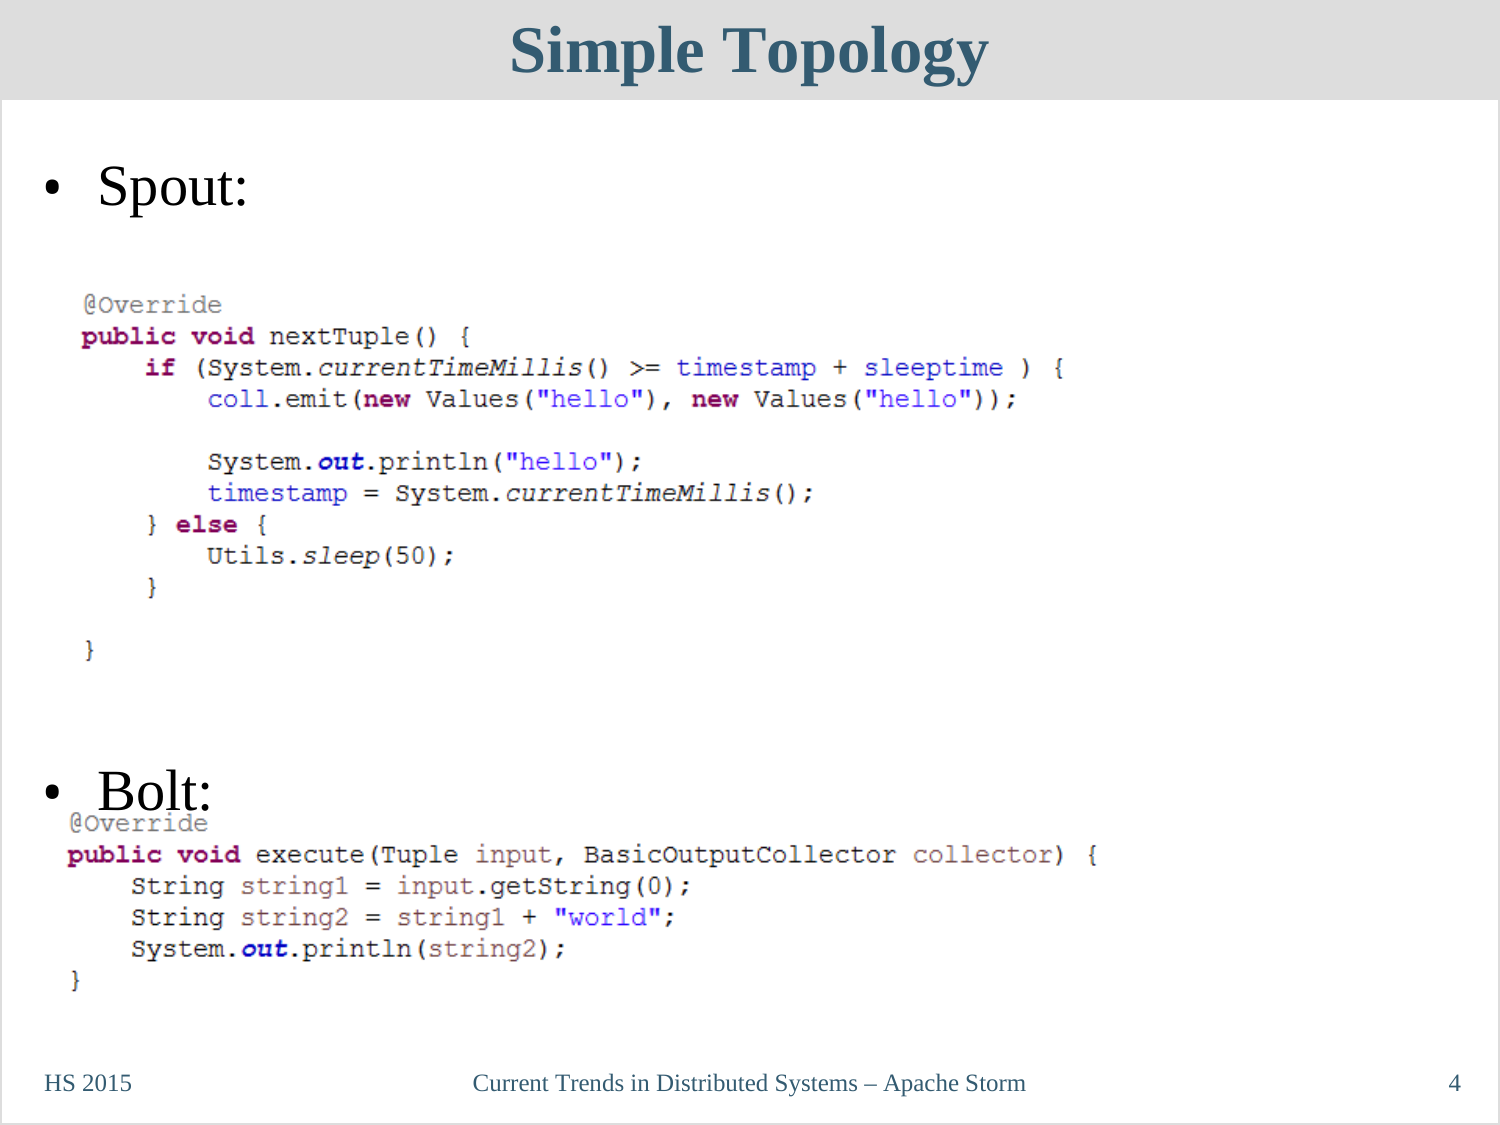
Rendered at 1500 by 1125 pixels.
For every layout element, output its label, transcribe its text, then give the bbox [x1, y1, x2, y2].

picture [59, 277, 1109, 680]
text_box HS 2015 [29, 1058, 195, 1097]
text_box <Nummer> [1375, 1058, 1477, 1097]
title Simple Topology [0, 0, 1500, 100]
list Spout: Bolt: [26, 145, 1477, 1034]
text_box Current Trends in Distributed Systems – Apache Storm [300, 1058, 1201, 1107]
